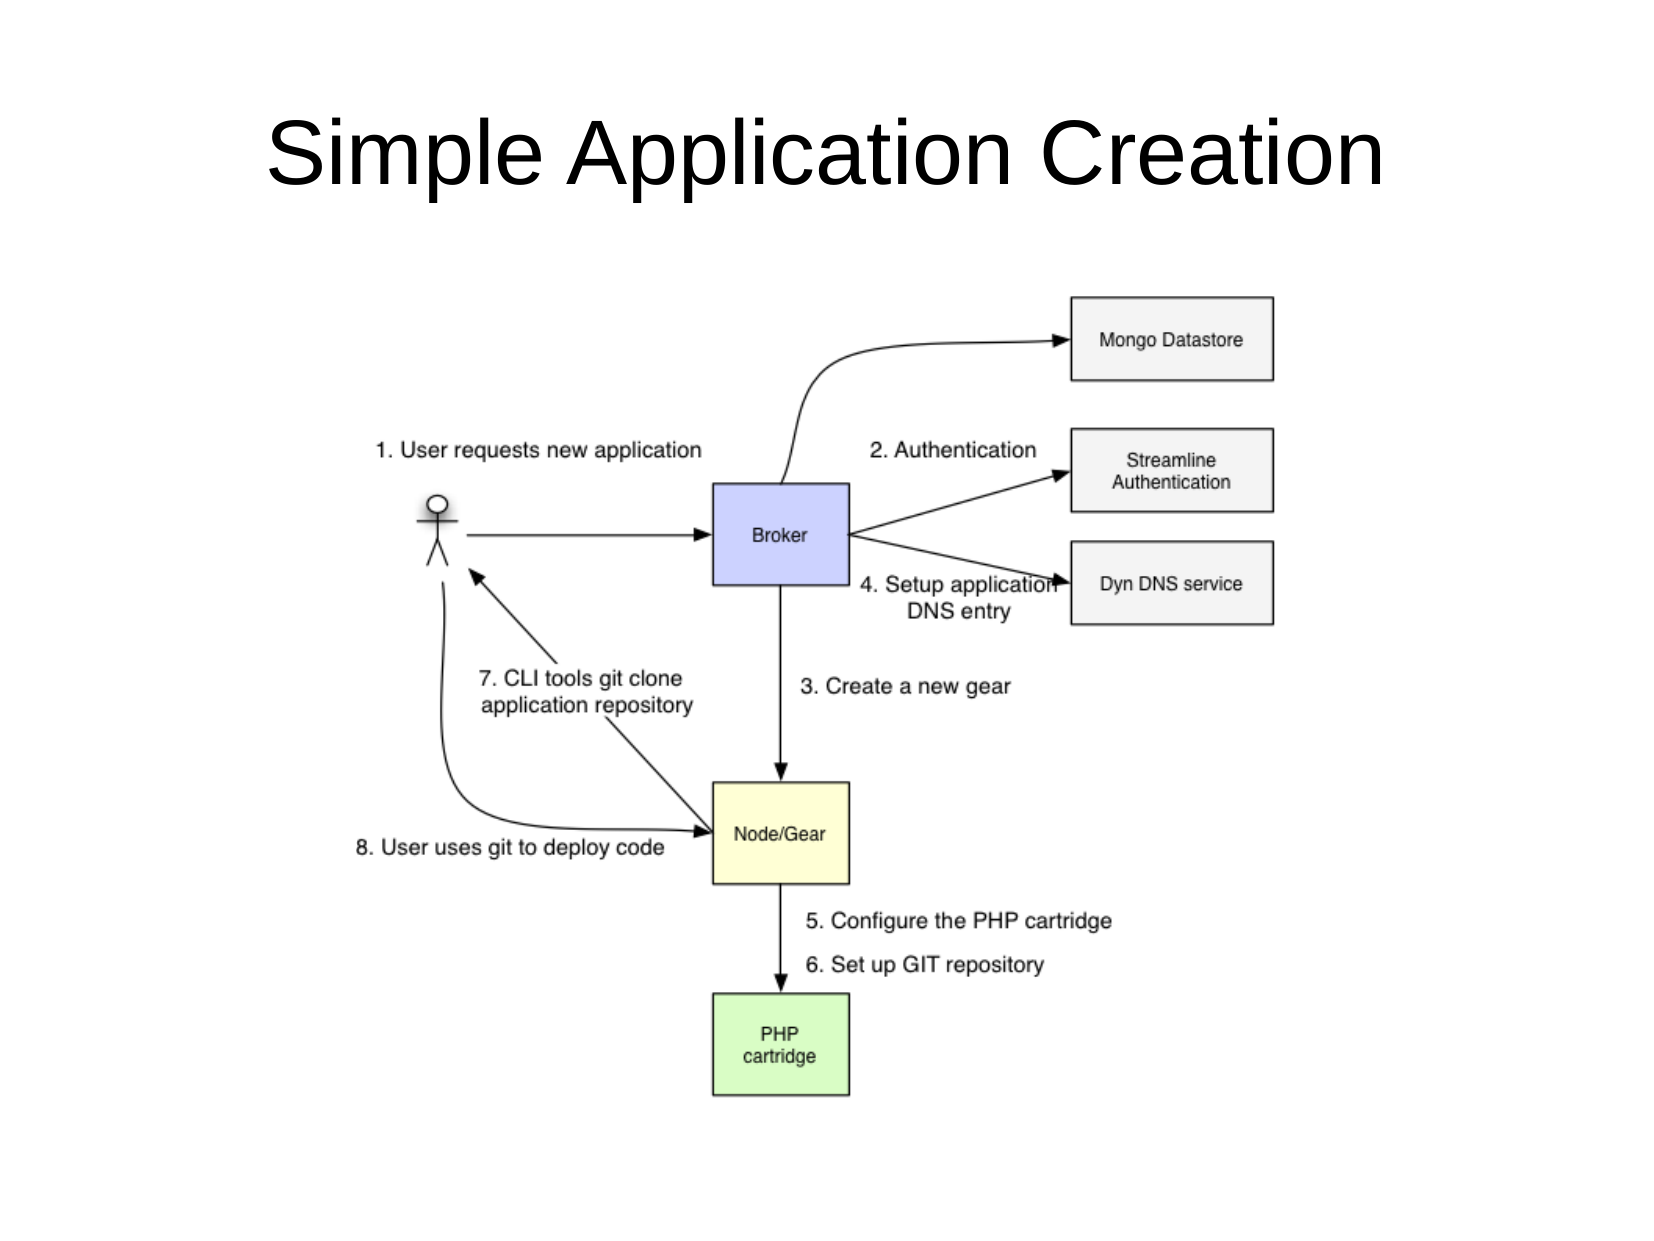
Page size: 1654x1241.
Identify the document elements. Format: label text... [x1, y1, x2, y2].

title Simple Application Creation [82, 49, 1571, 257]
picture [356, 295, 1276, 1099]
